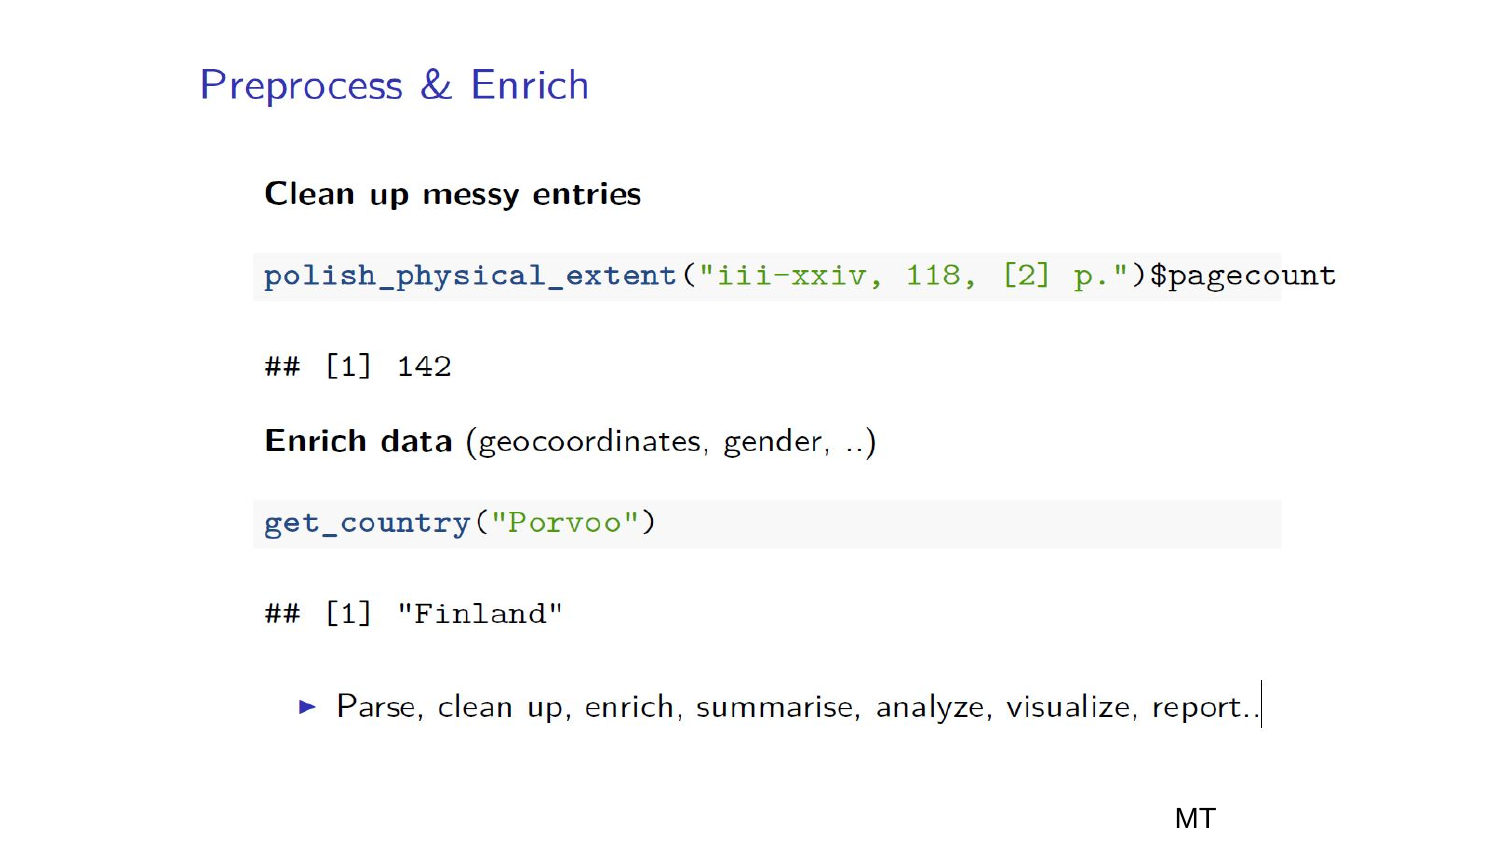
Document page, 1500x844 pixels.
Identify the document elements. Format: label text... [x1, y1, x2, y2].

text_box MT [1179, 813, 1184, 826]
text_box MT [1188, 814, 1193, 826]
picture [172, 42, 1362, 802]
text_box MT [1159, 784, 1285, 826]
